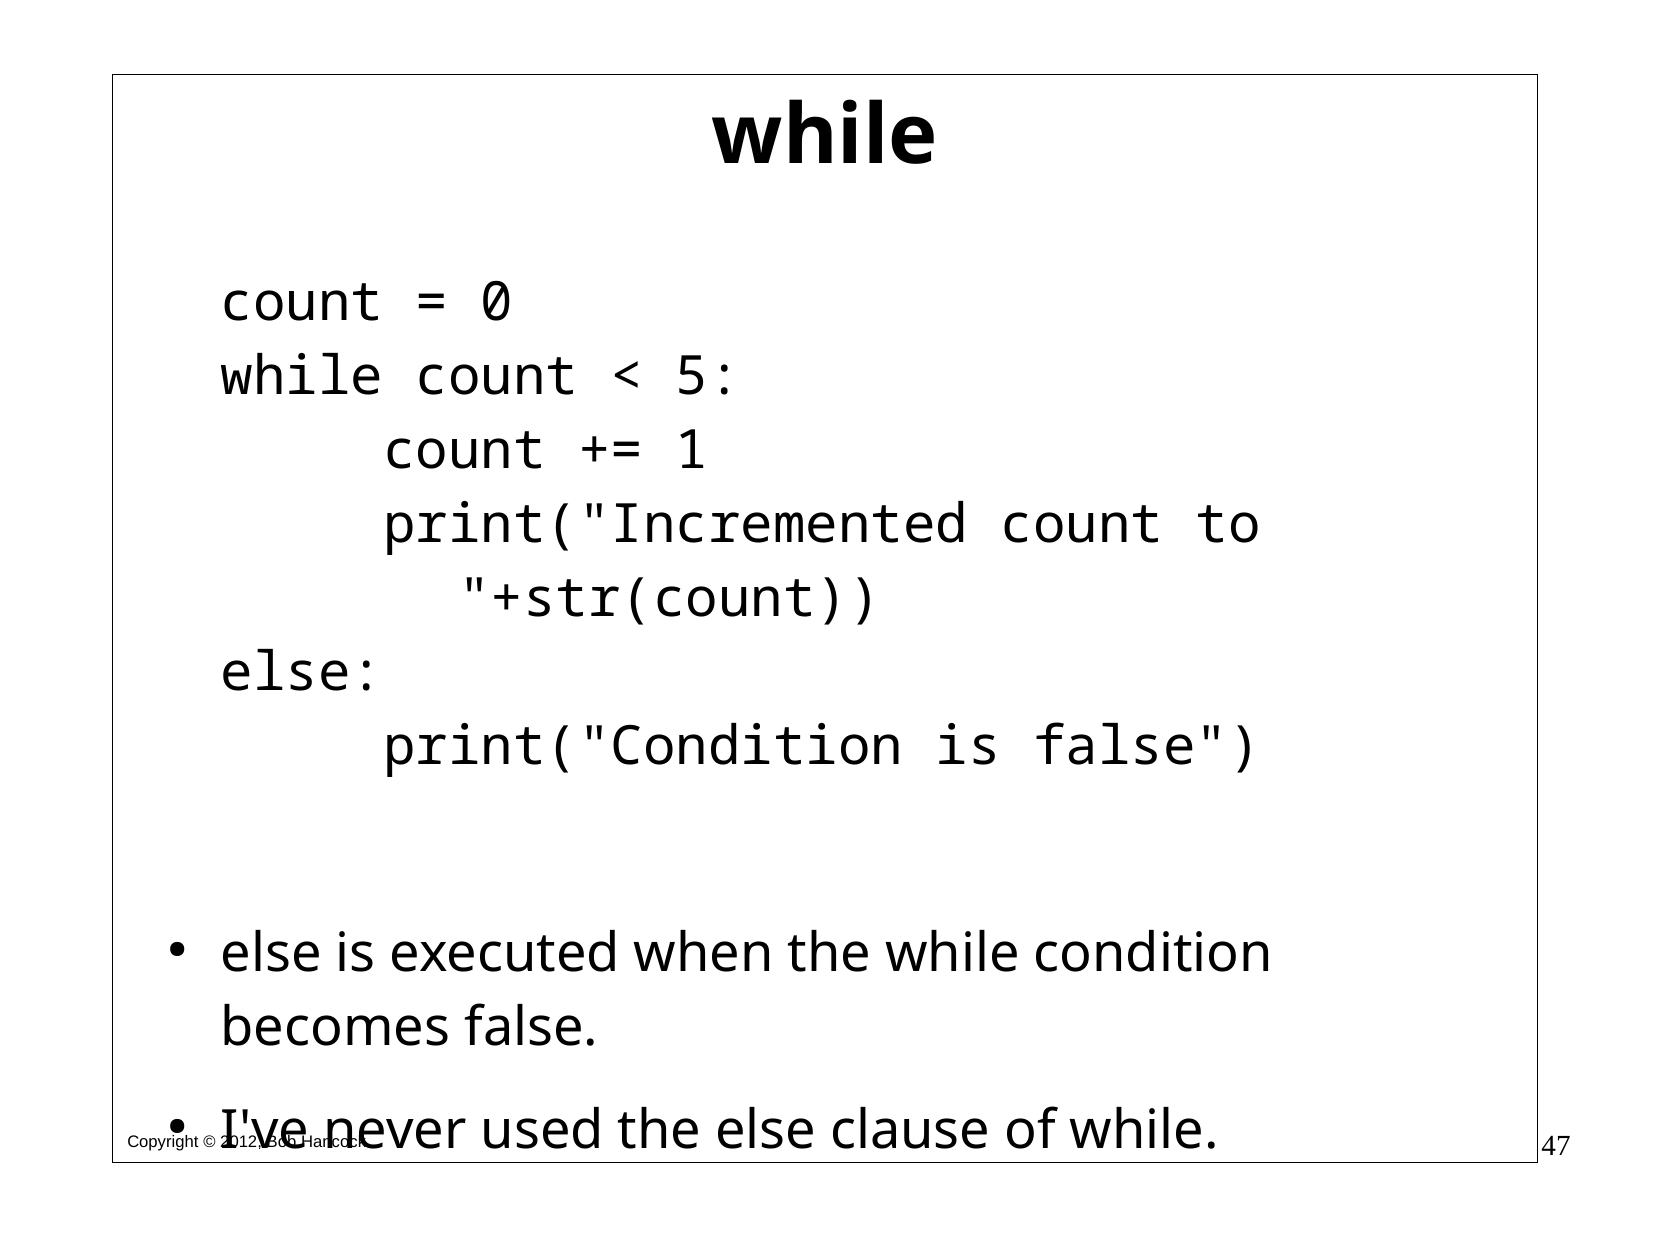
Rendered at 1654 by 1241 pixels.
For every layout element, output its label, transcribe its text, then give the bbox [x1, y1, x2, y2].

title while [112, 75, 1538, 188]
text_box Copyright © 2012, Bob Hancock [112, 1125, 382, 1159]
list count = 0 while count < 5: count += 1 print("Incremented count to "+str(count)) else: print("Condition is false") else is executed when the while condition becomes false. I've never used the else clause of while. [150, 262, 1501, 1126]
